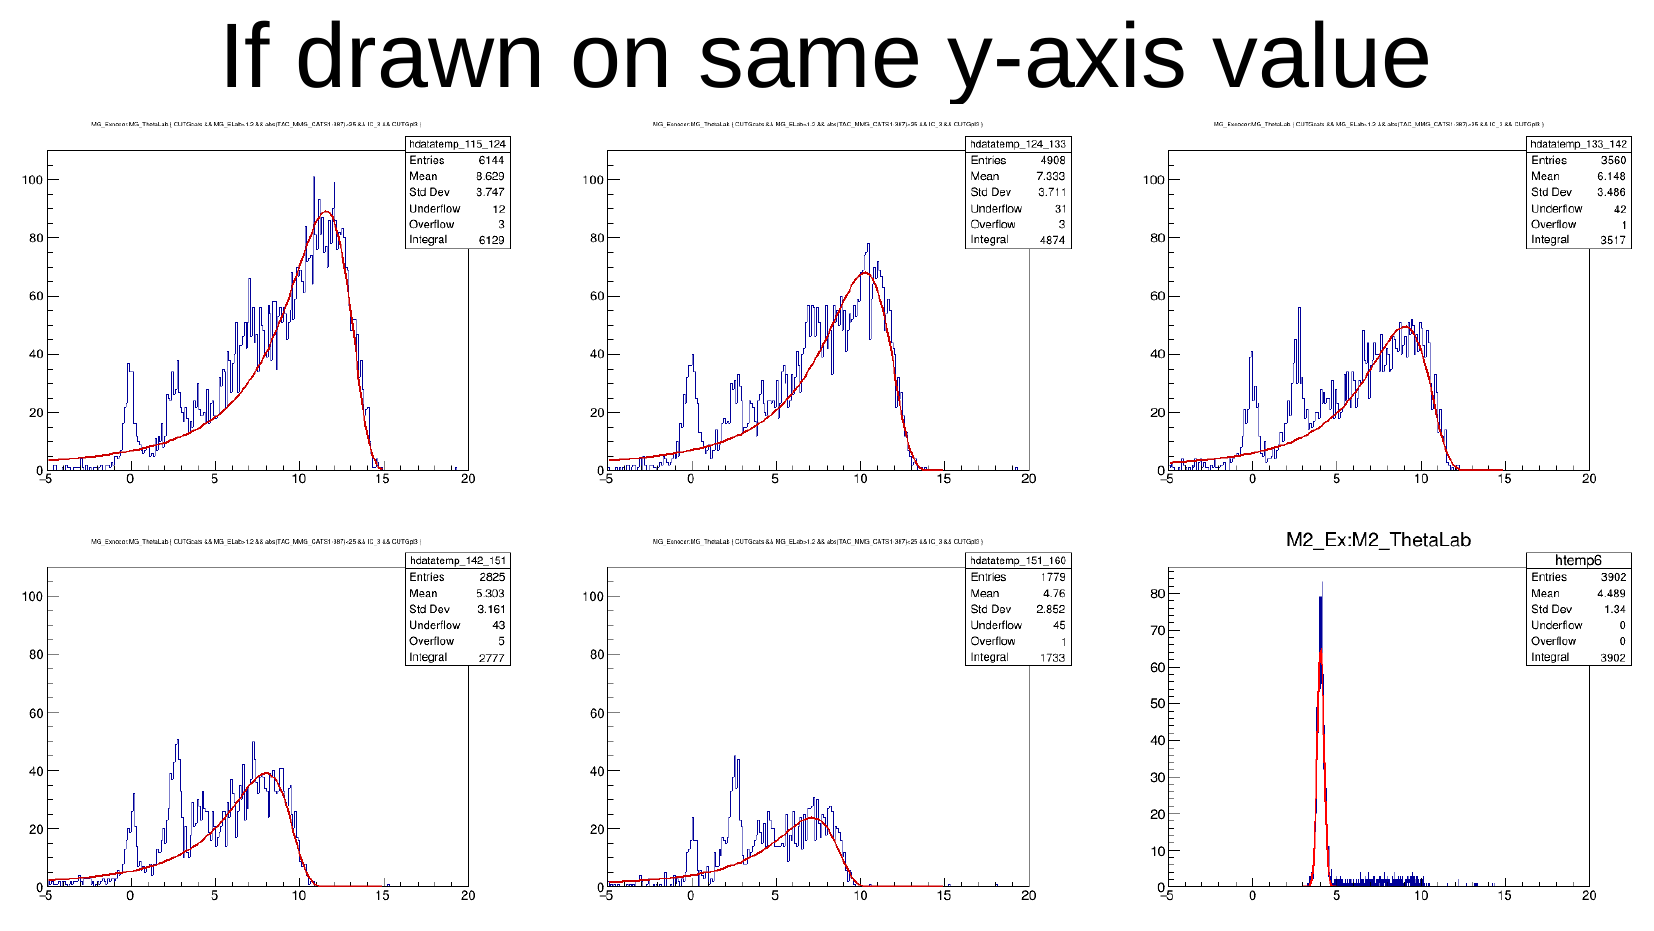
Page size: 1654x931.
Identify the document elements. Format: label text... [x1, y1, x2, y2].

picture [0, 104, 1652, 922]
title If drawn on same y-axis value [82, 0, 1571, 104]
